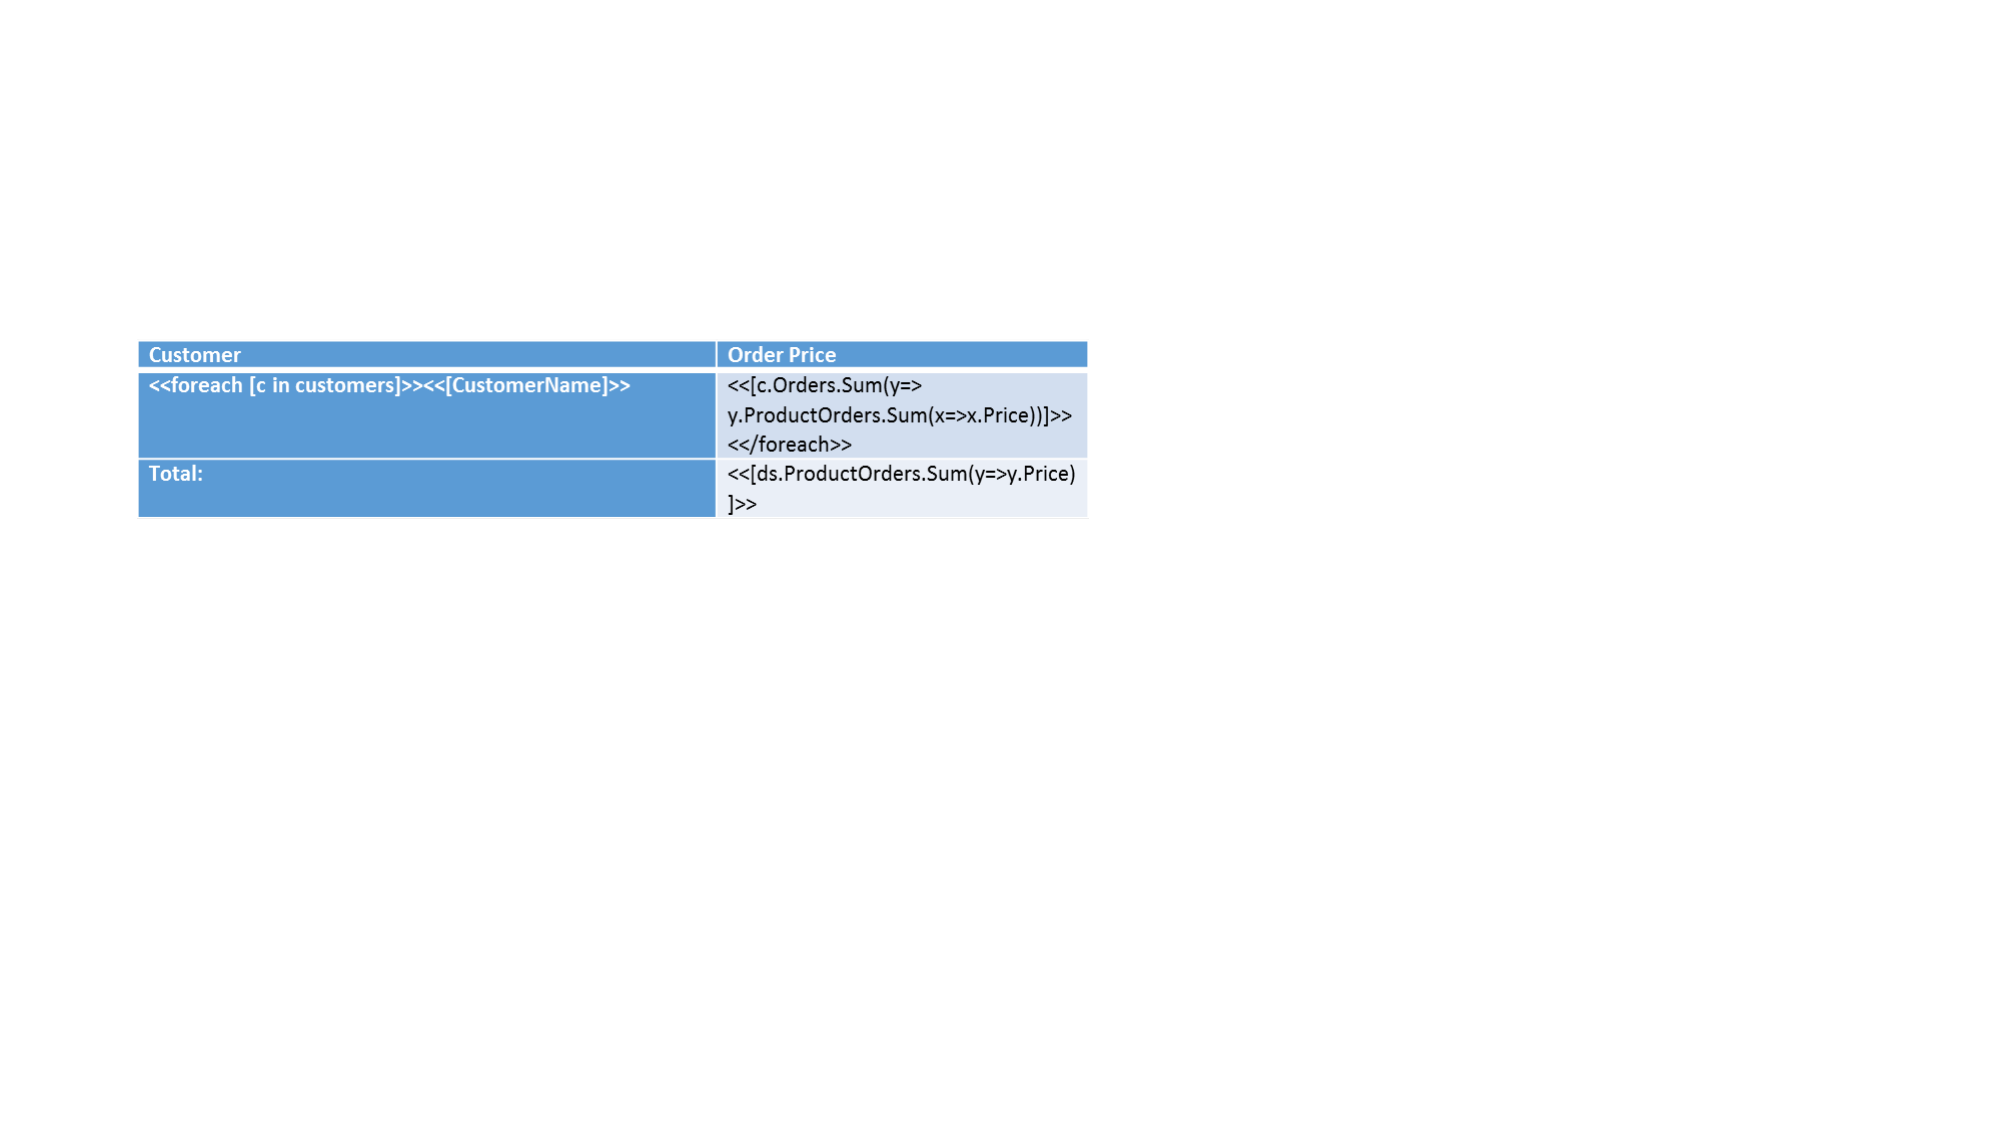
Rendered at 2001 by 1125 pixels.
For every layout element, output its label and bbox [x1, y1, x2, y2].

picture [137, 334, 1089, 533]
